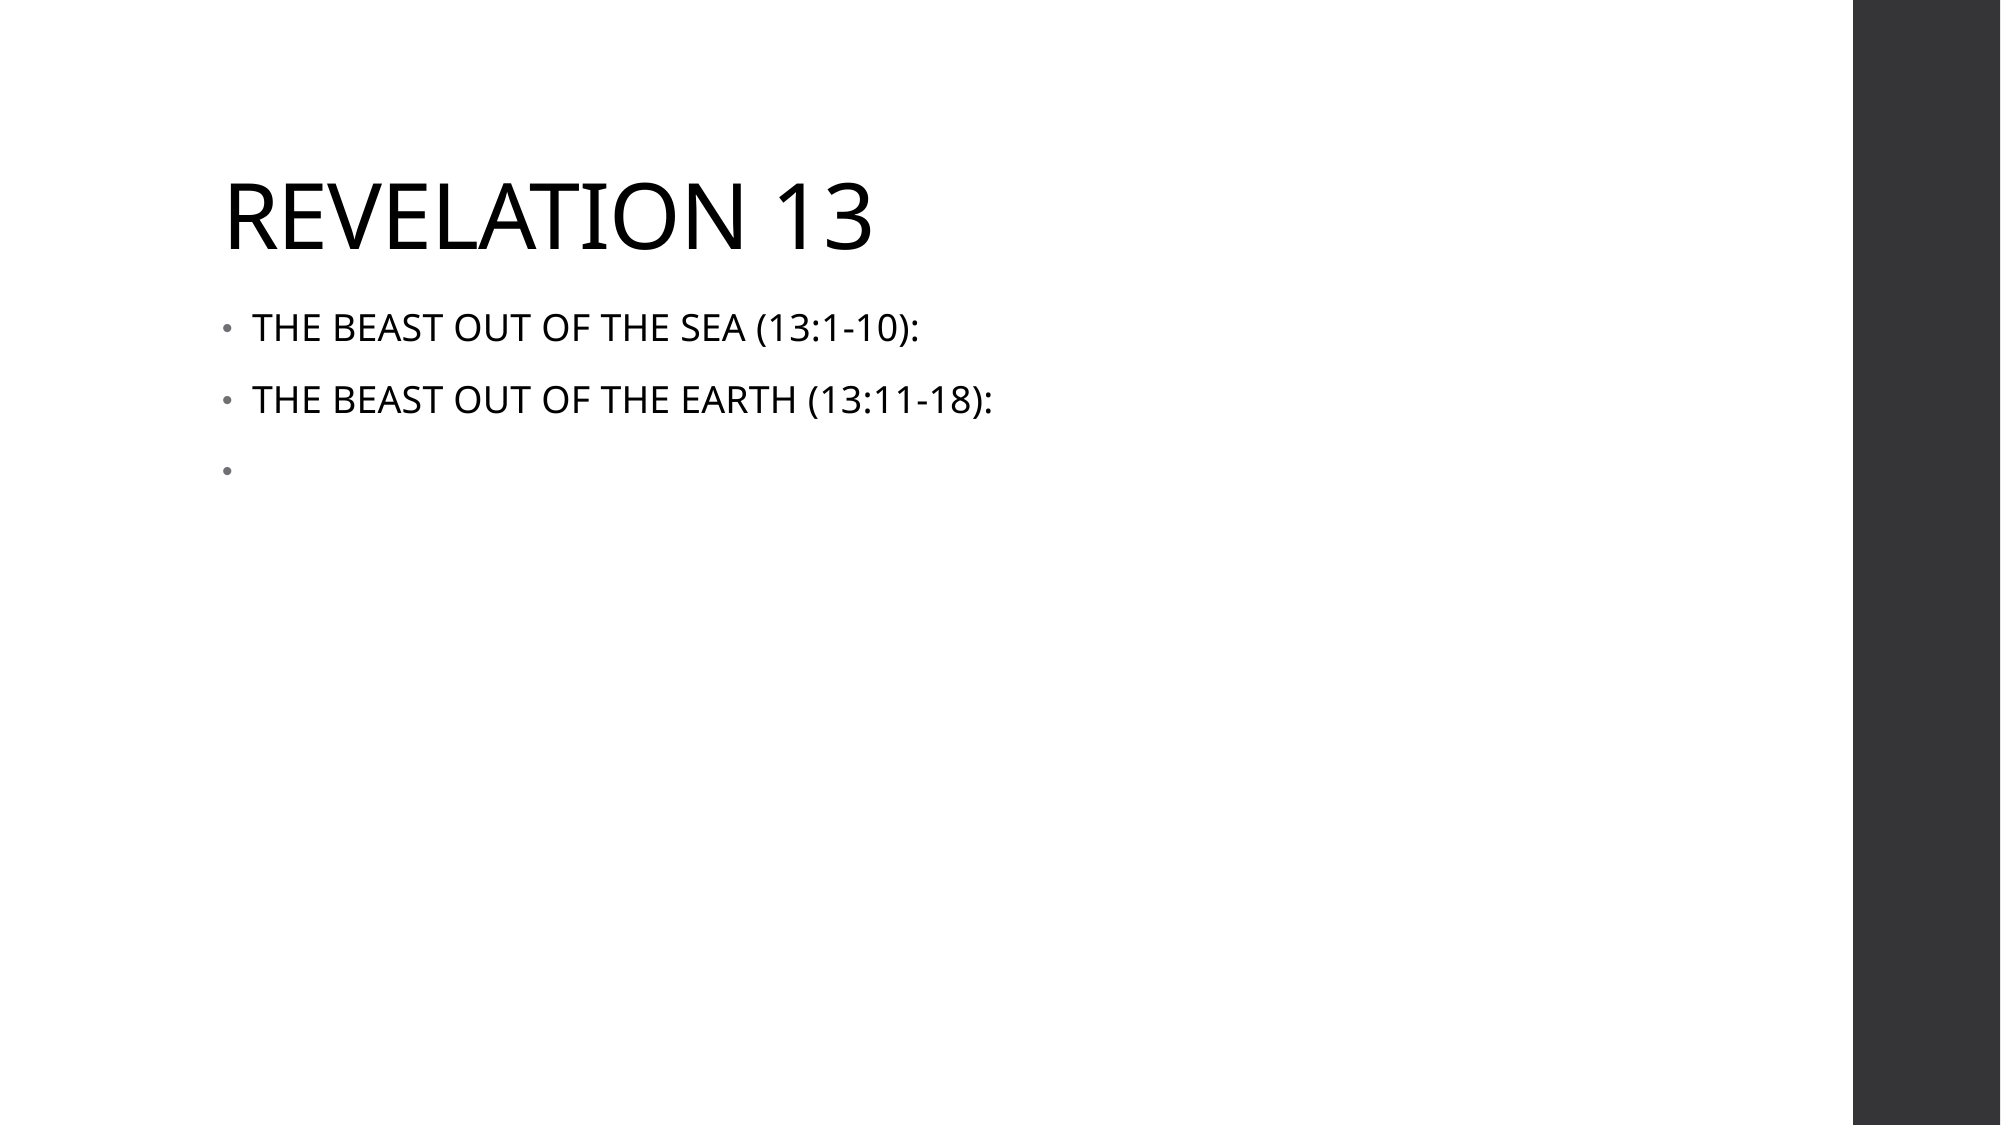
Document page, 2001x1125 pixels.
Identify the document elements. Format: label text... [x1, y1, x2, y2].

title REVELATION 13 [206, 60, 1797, 278]
list THE BEAST OUT OF THE SEA (13:1-10): THE BEAST OUT OF THE EARTH (13:11-18): [206, 299, 1617, 1014]
